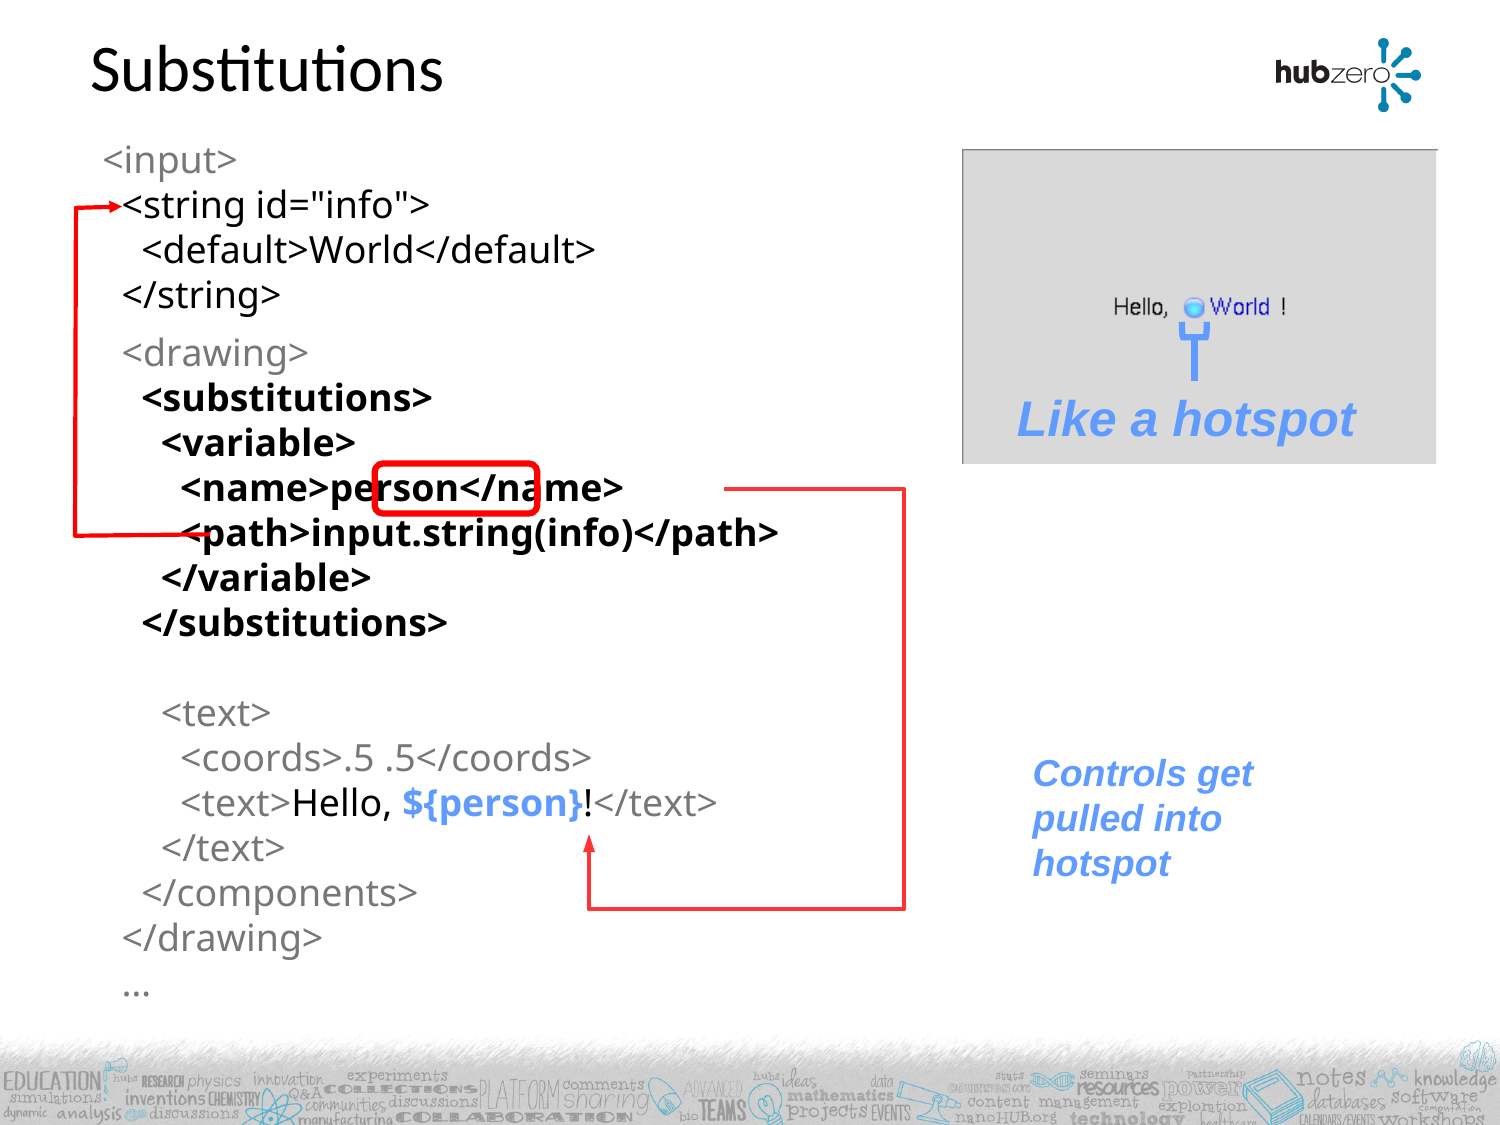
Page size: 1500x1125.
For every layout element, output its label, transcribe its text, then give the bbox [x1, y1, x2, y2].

text_box Controls get pulled into hotspot [1017, 741, 1269, 892]
picture [0, 1034, 1500, 1125]
picture [1272, 35, 1424, 115]
text_box Like a hotspot [1002, 378, 1371, 454]
picture [962, 149, 1438, 465]
text_box Substitutions [75, 12, 1249, 118]
text_box <input> <string id="info"> <default>World</default> </string> <drawing> <substitutions> <variable> <name>person</name> <path>input.string(info)</path> </variable> </substitutions> <components> <text> <coords>.5 .5</coords> <text>Hello, ${person}!</text> </text> </components> </drawing> … [87, 128, 795, 1012]
